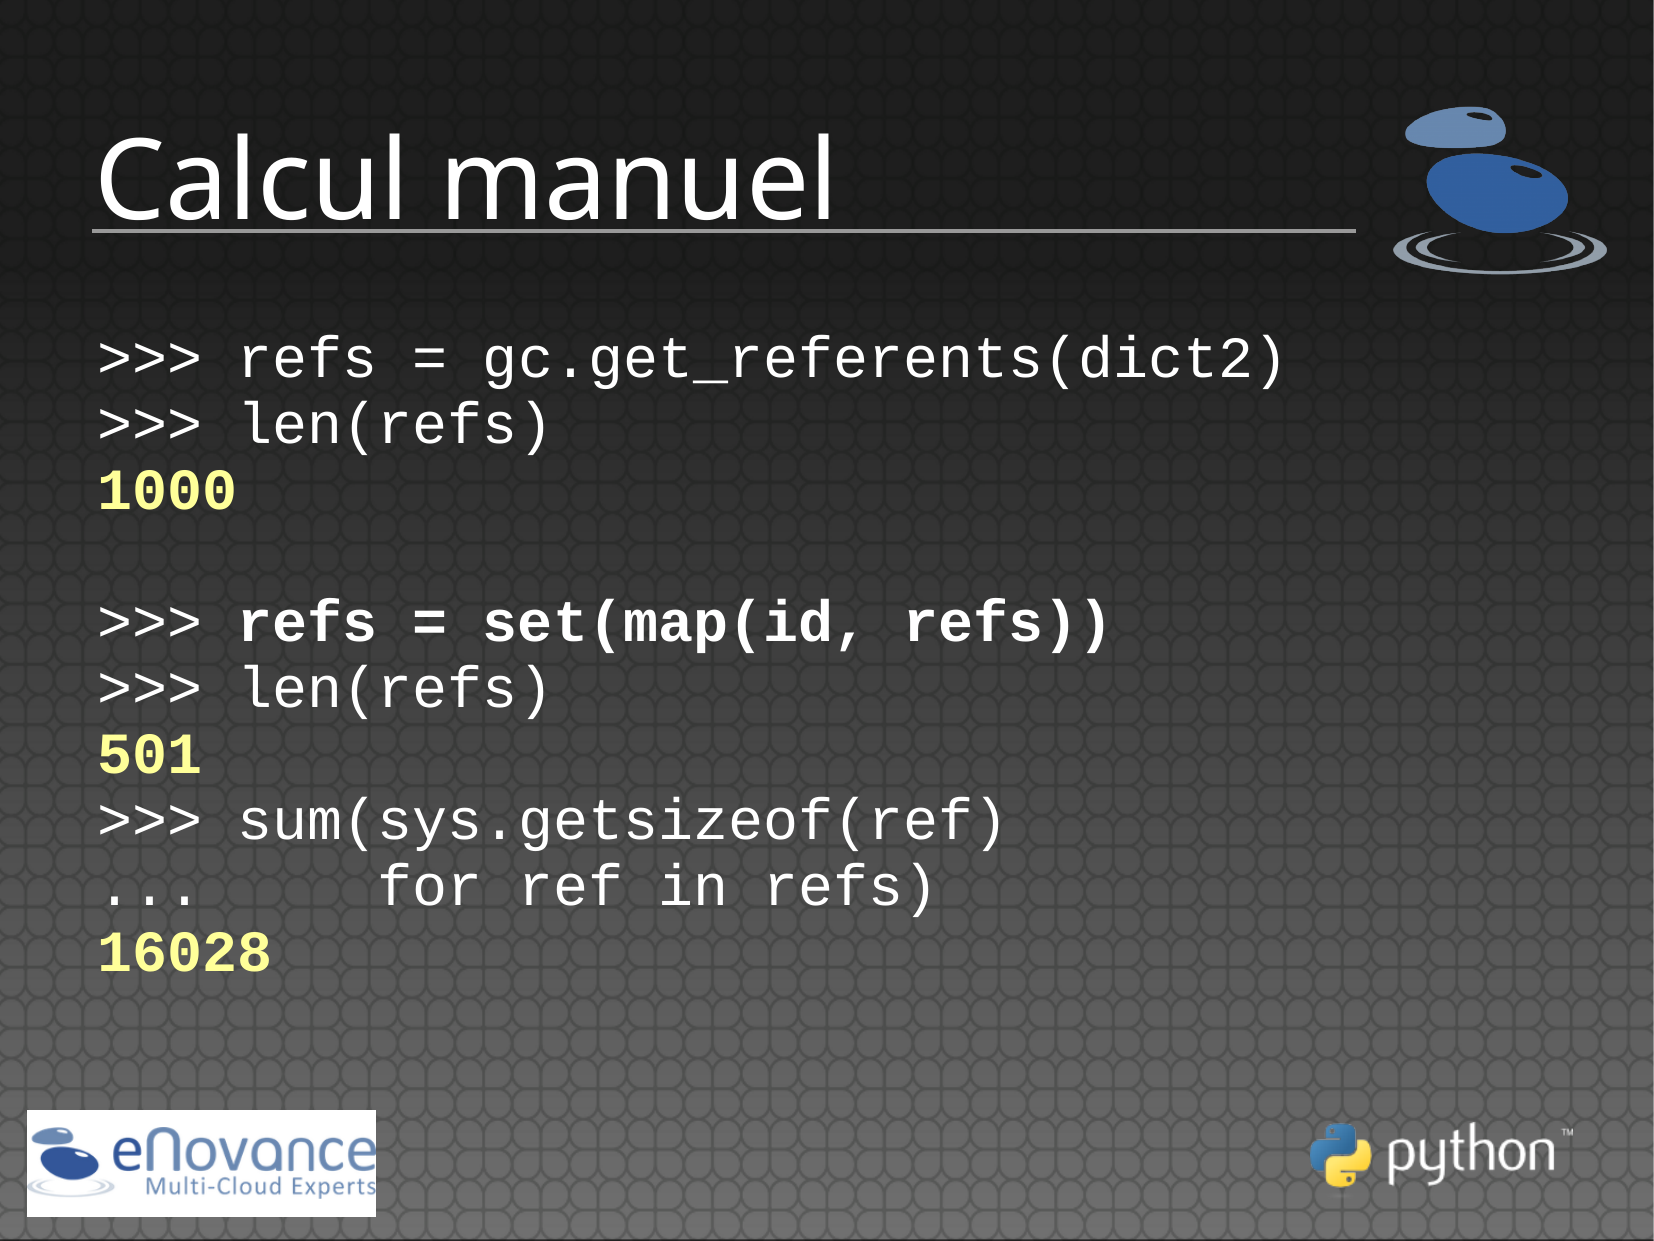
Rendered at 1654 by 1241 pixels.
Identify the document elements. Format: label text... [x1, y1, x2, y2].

title Calcul manuel [94, 100, 1426, 251]
picture [0, 0, 1654, 1241]
list >>> refs = gc.get_referents(dict2) >>> len(refs) 1000 >>> refs = set(map(id, refs)) >>> len(refs) 501 >>> sum(sys.getsizeof(ref) ... for ref in refs) 16028 [97, 329, 1620, 1039]
